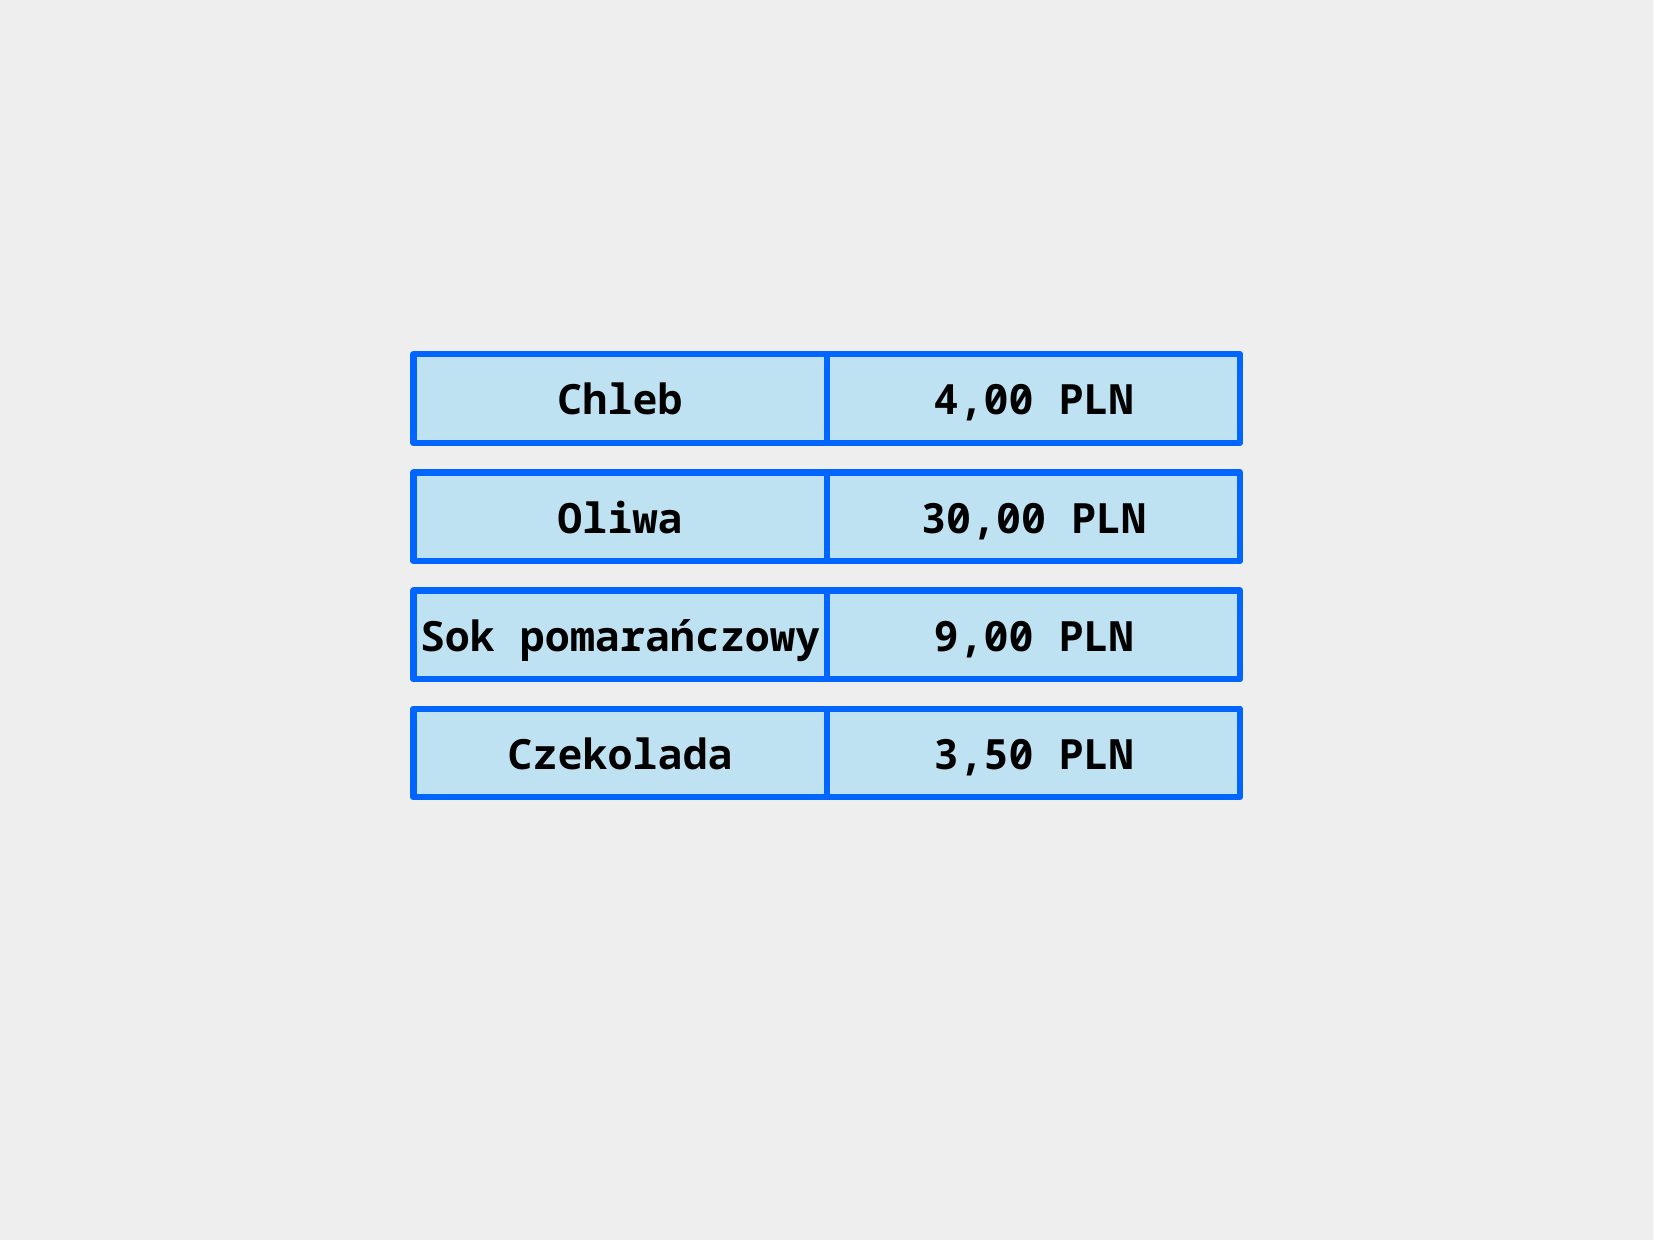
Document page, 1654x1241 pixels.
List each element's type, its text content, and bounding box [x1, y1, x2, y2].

text_box 30,00 PLN [827, 472, 1241, 562]
text_box Oliwa [413, 472, 827, 562]
text_box 3,50 PLN [827, 708, 1241, 798]
text_box Czekolada [413, 708, 827, 798]
text_box 9,00 PLN [827, 590, 1241, 680]
text_box 4,00 PLN [827, 354, 1241, 443]
text_box Sok pomarańczowy [413, 590, 827, 680]
text_box Chleb [413, 354, 827, 443]
